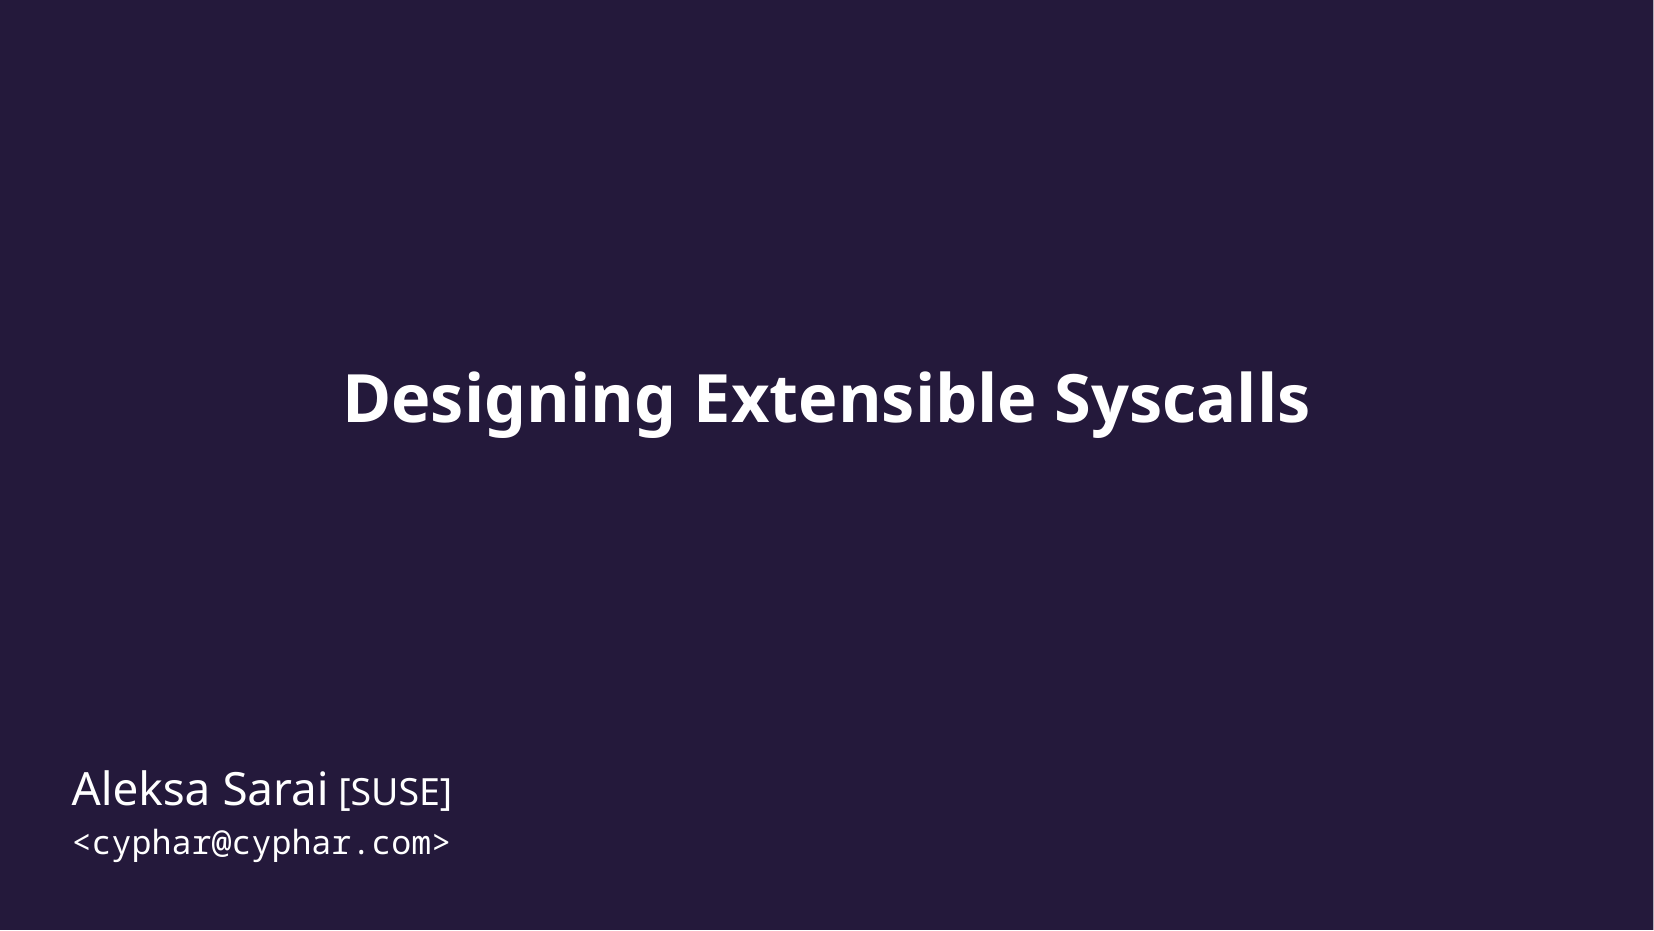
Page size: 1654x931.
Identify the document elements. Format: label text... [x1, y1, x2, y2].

subtitle Designing Extensible Syscalls [82, 37, 1571, 757]
text_box Aleksa Sarai [SUSE] <cyphar@cyphar.com> [56, 749, 496, 869]
